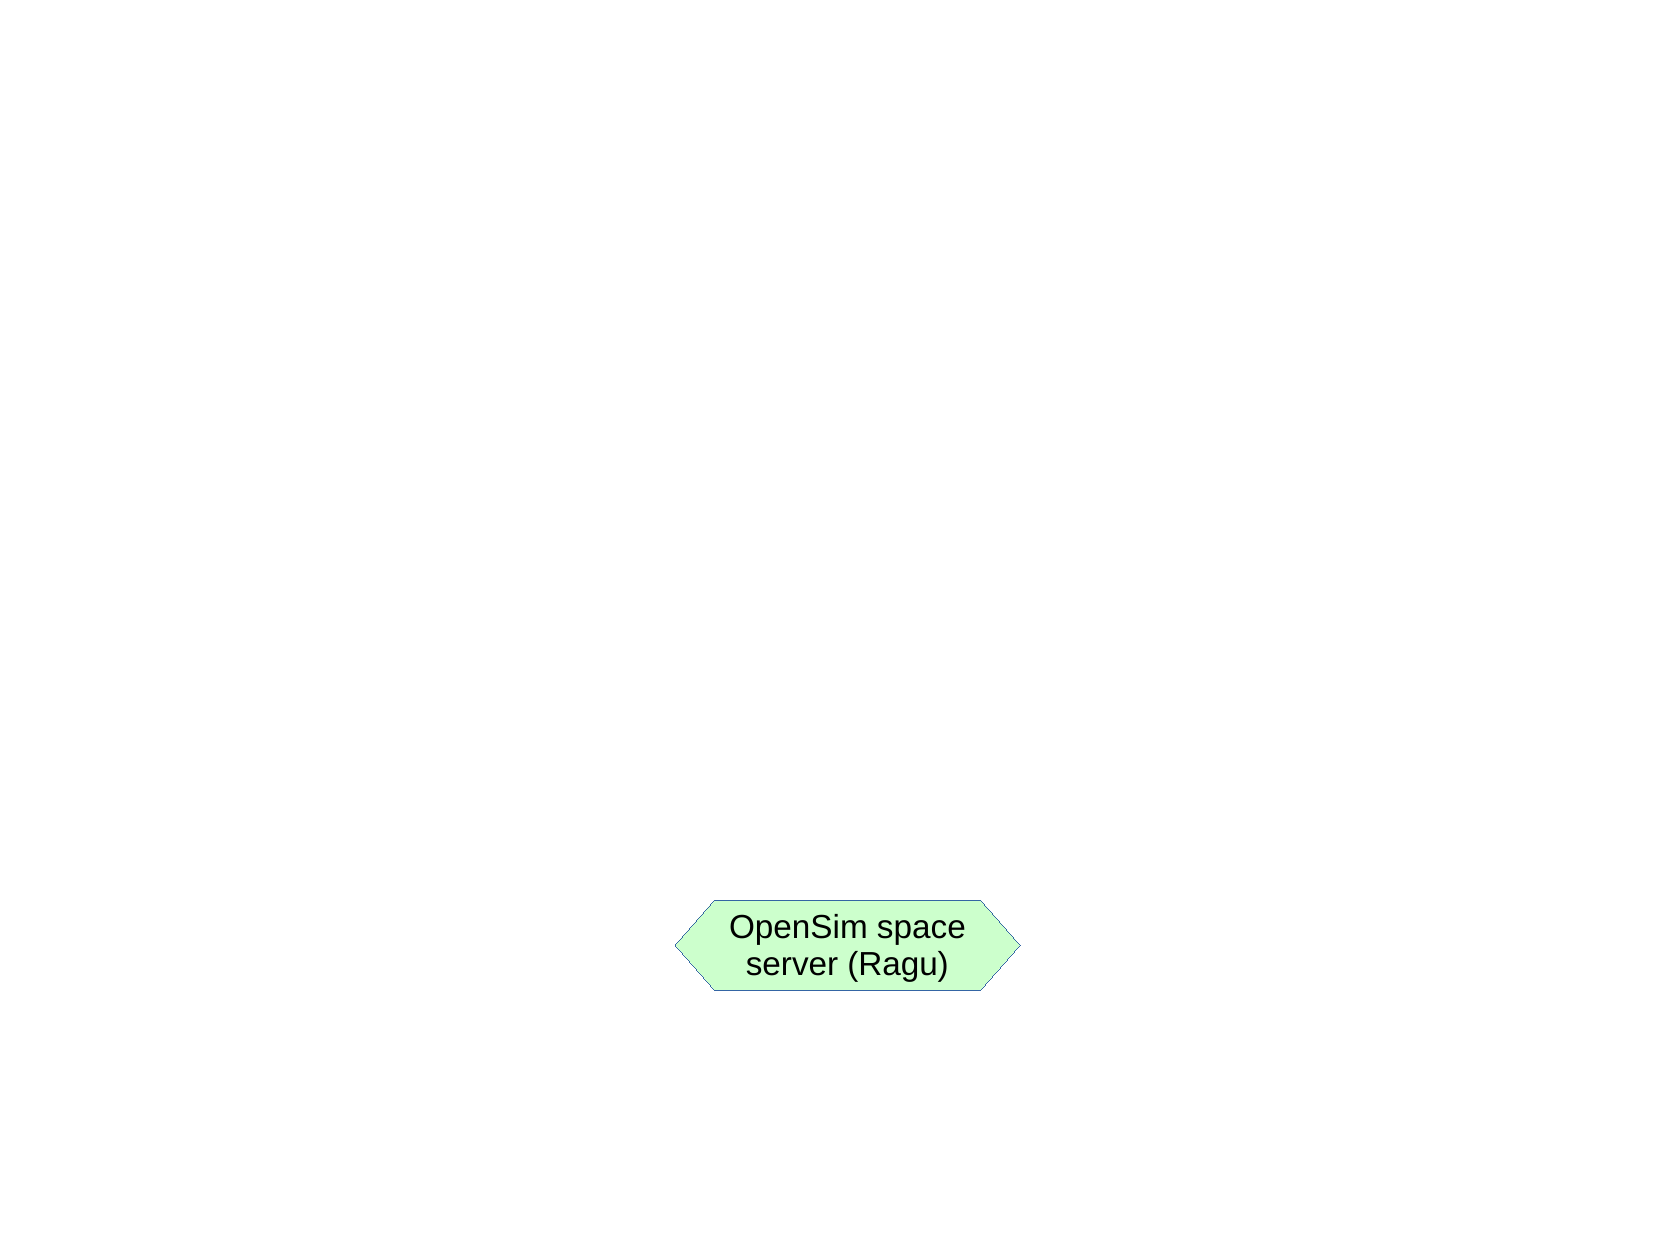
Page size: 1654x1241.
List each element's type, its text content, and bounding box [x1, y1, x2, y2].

text_box OpenSim space server (Ragu) [675, 900, 1021, 991]
